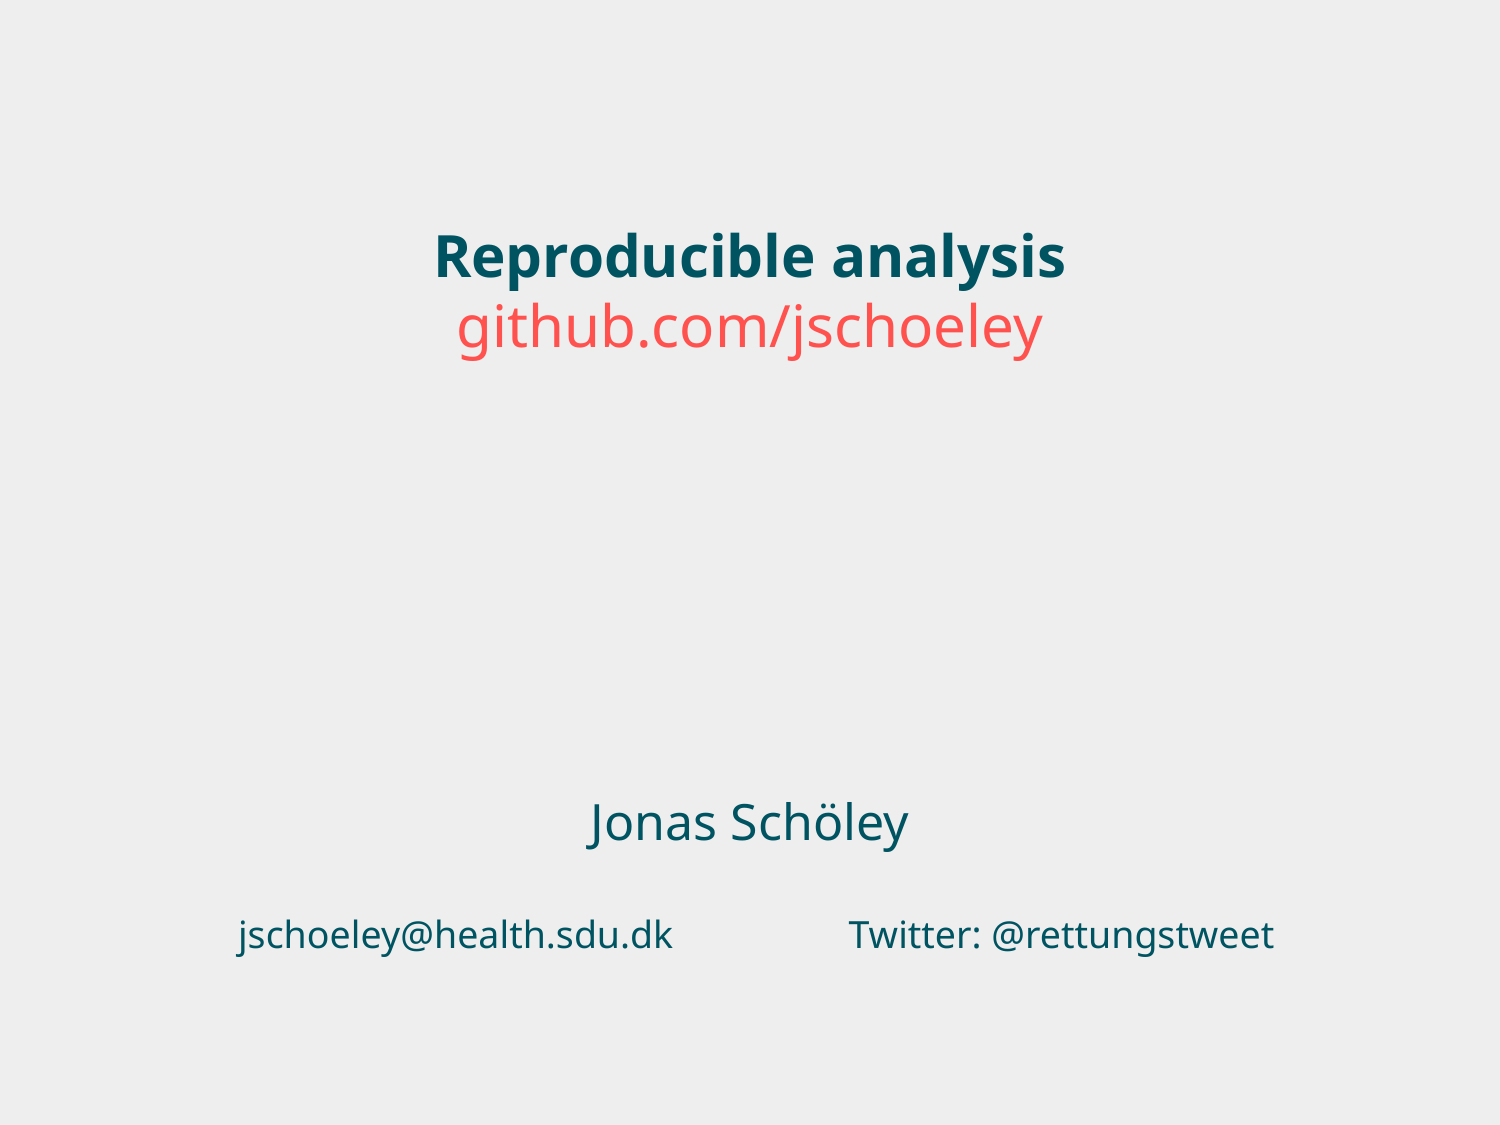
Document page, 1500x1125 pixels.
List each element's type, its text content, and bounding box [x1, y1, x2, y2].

text_box Twitter: @rettungstweet [797, 878, 1290, 988]
text_box Jonas Schöley [550, 775, 950, 846]
text_box Reproducible analysis github.com/jschoeley [51, 203, 1449, 617]
text_box jschoeley@health.sdu.dk [223, 878, 716, 988]
